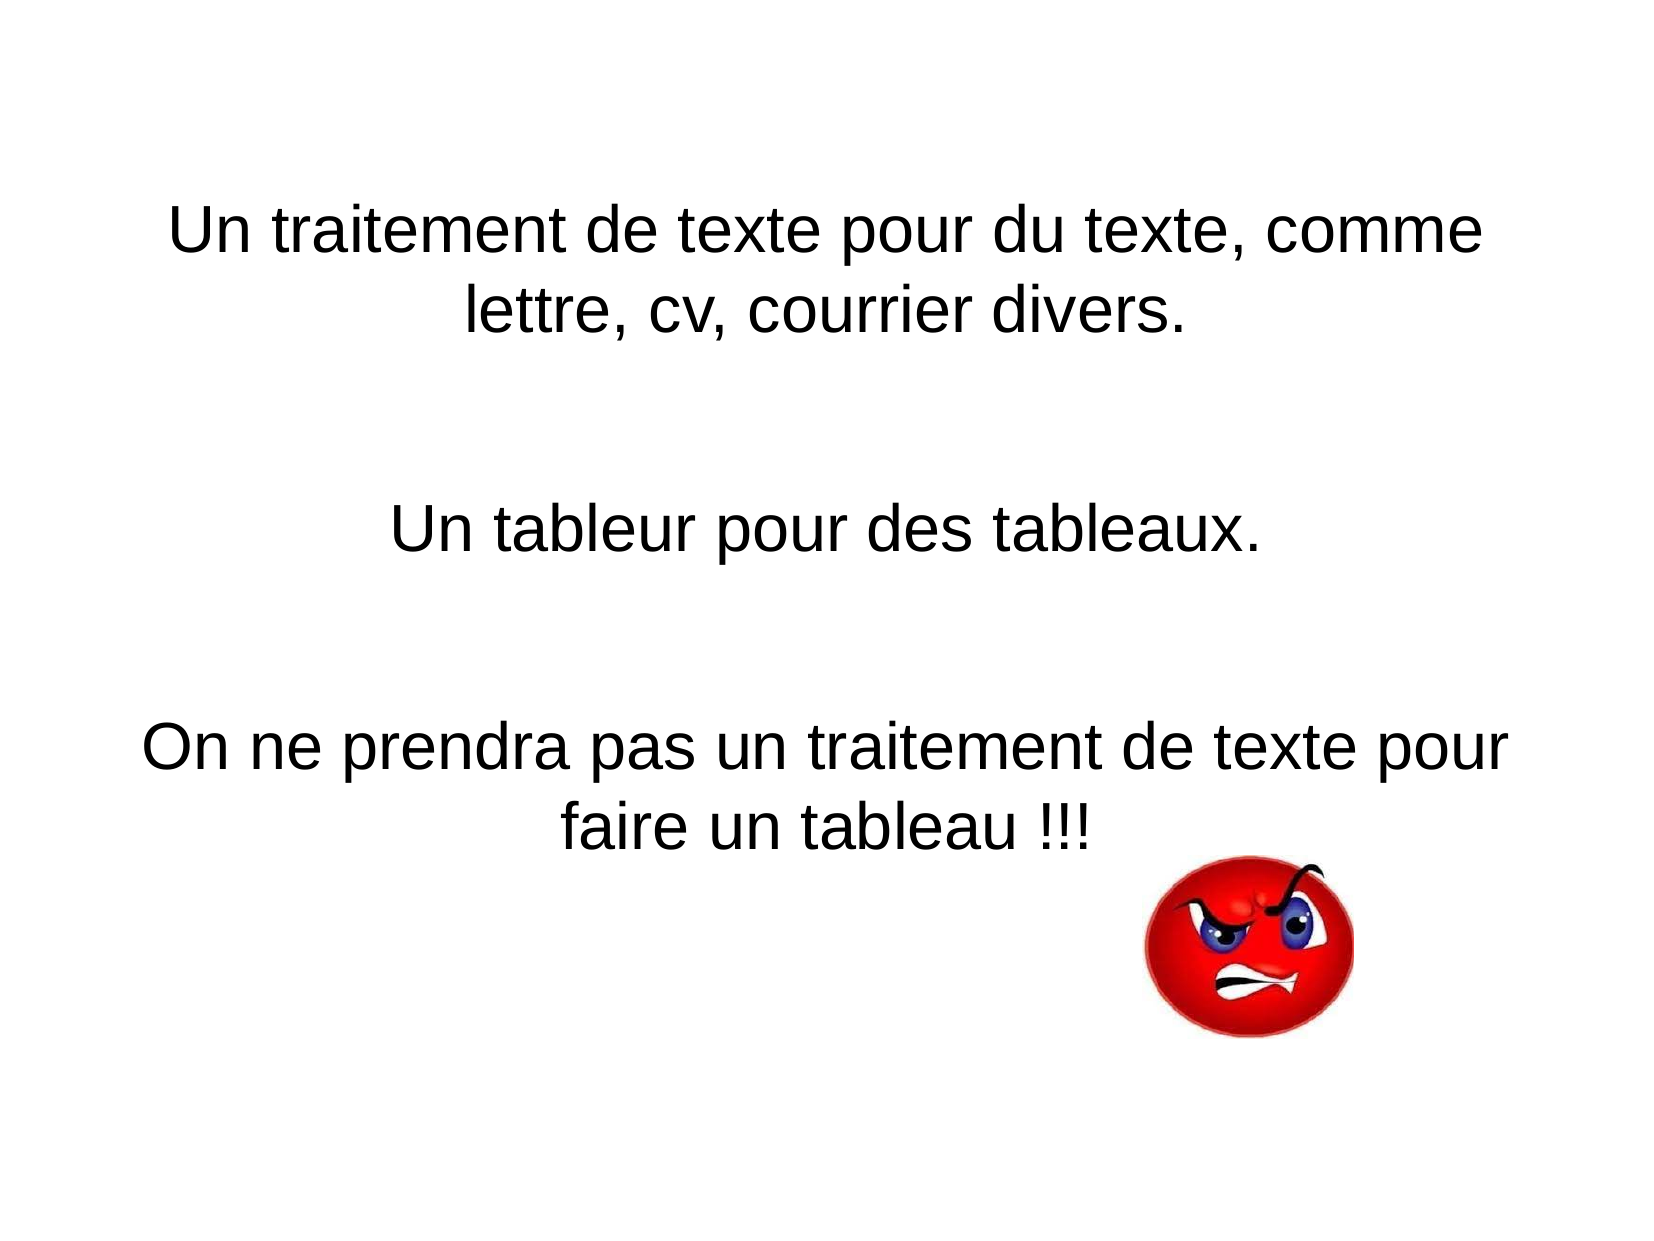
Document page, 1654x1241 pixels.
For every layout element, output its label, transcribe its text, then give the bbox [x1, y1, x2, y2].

picture [1142, 855, 1354, 1039]
subtitle Un traitement de texte pour du texte, comme lettre, cv, courrier divers. Un tableur pour des tableaux. On ne prendra pas un traitement de texte pour faire un tableau !!! [82, 49, 1571, 1109]
